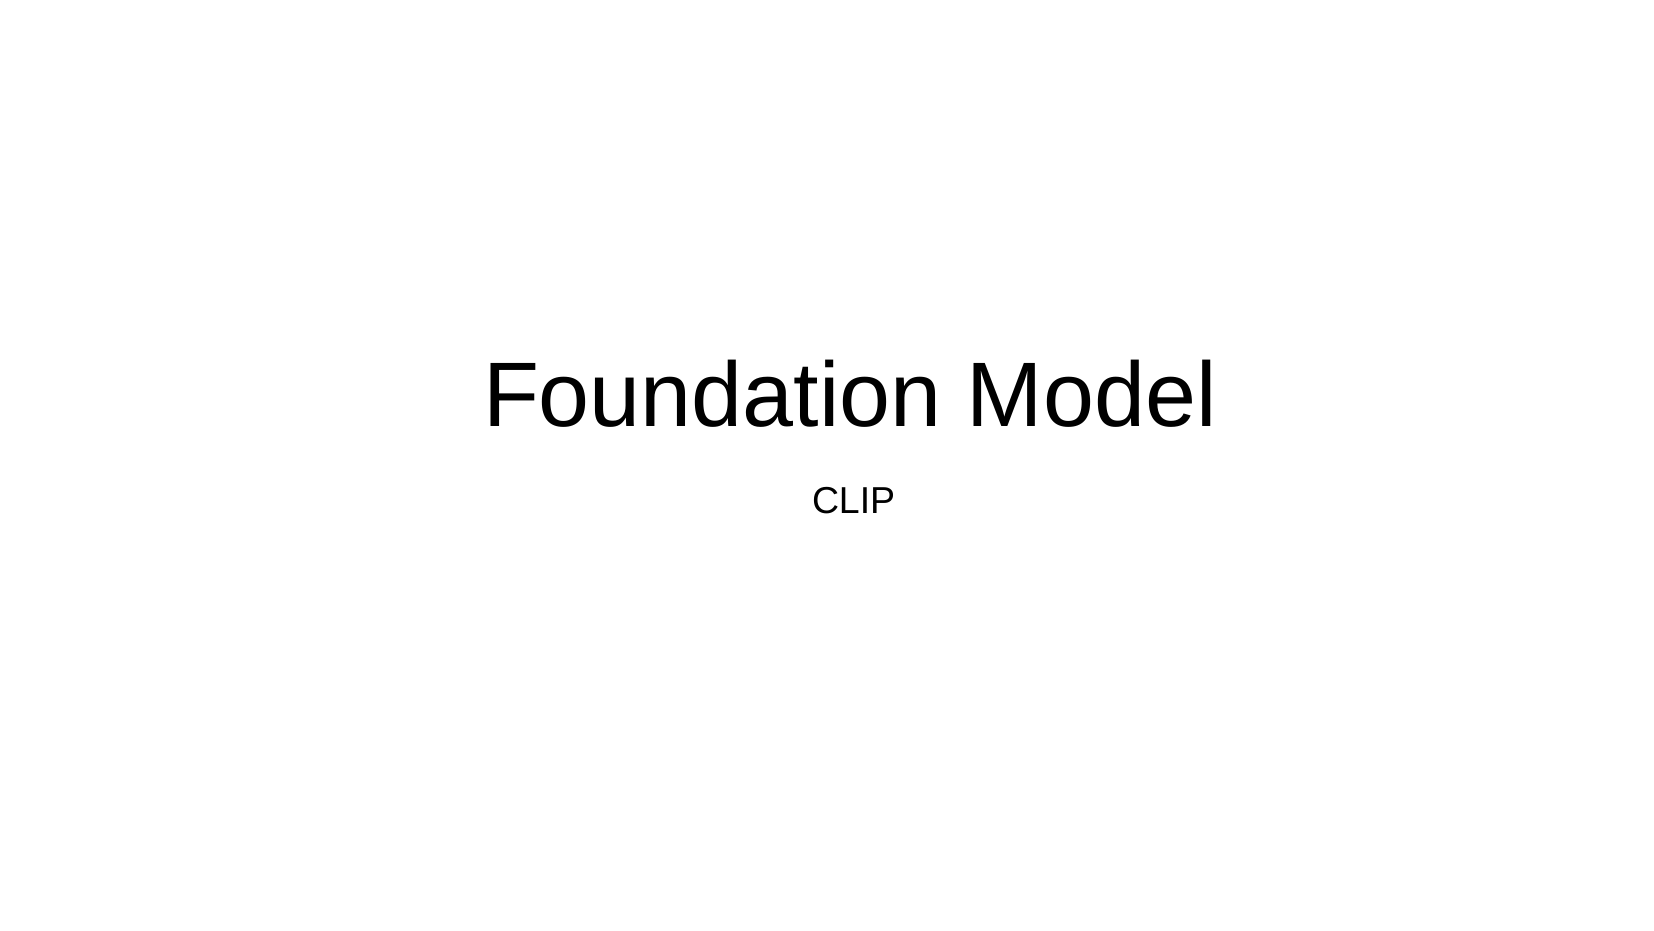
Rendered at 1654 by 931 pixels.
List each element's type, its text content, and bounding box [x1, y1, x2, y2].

title Foundation Model [106, 317, 1595, 473]
text_box CLIP [797, 472, 916, 532]
